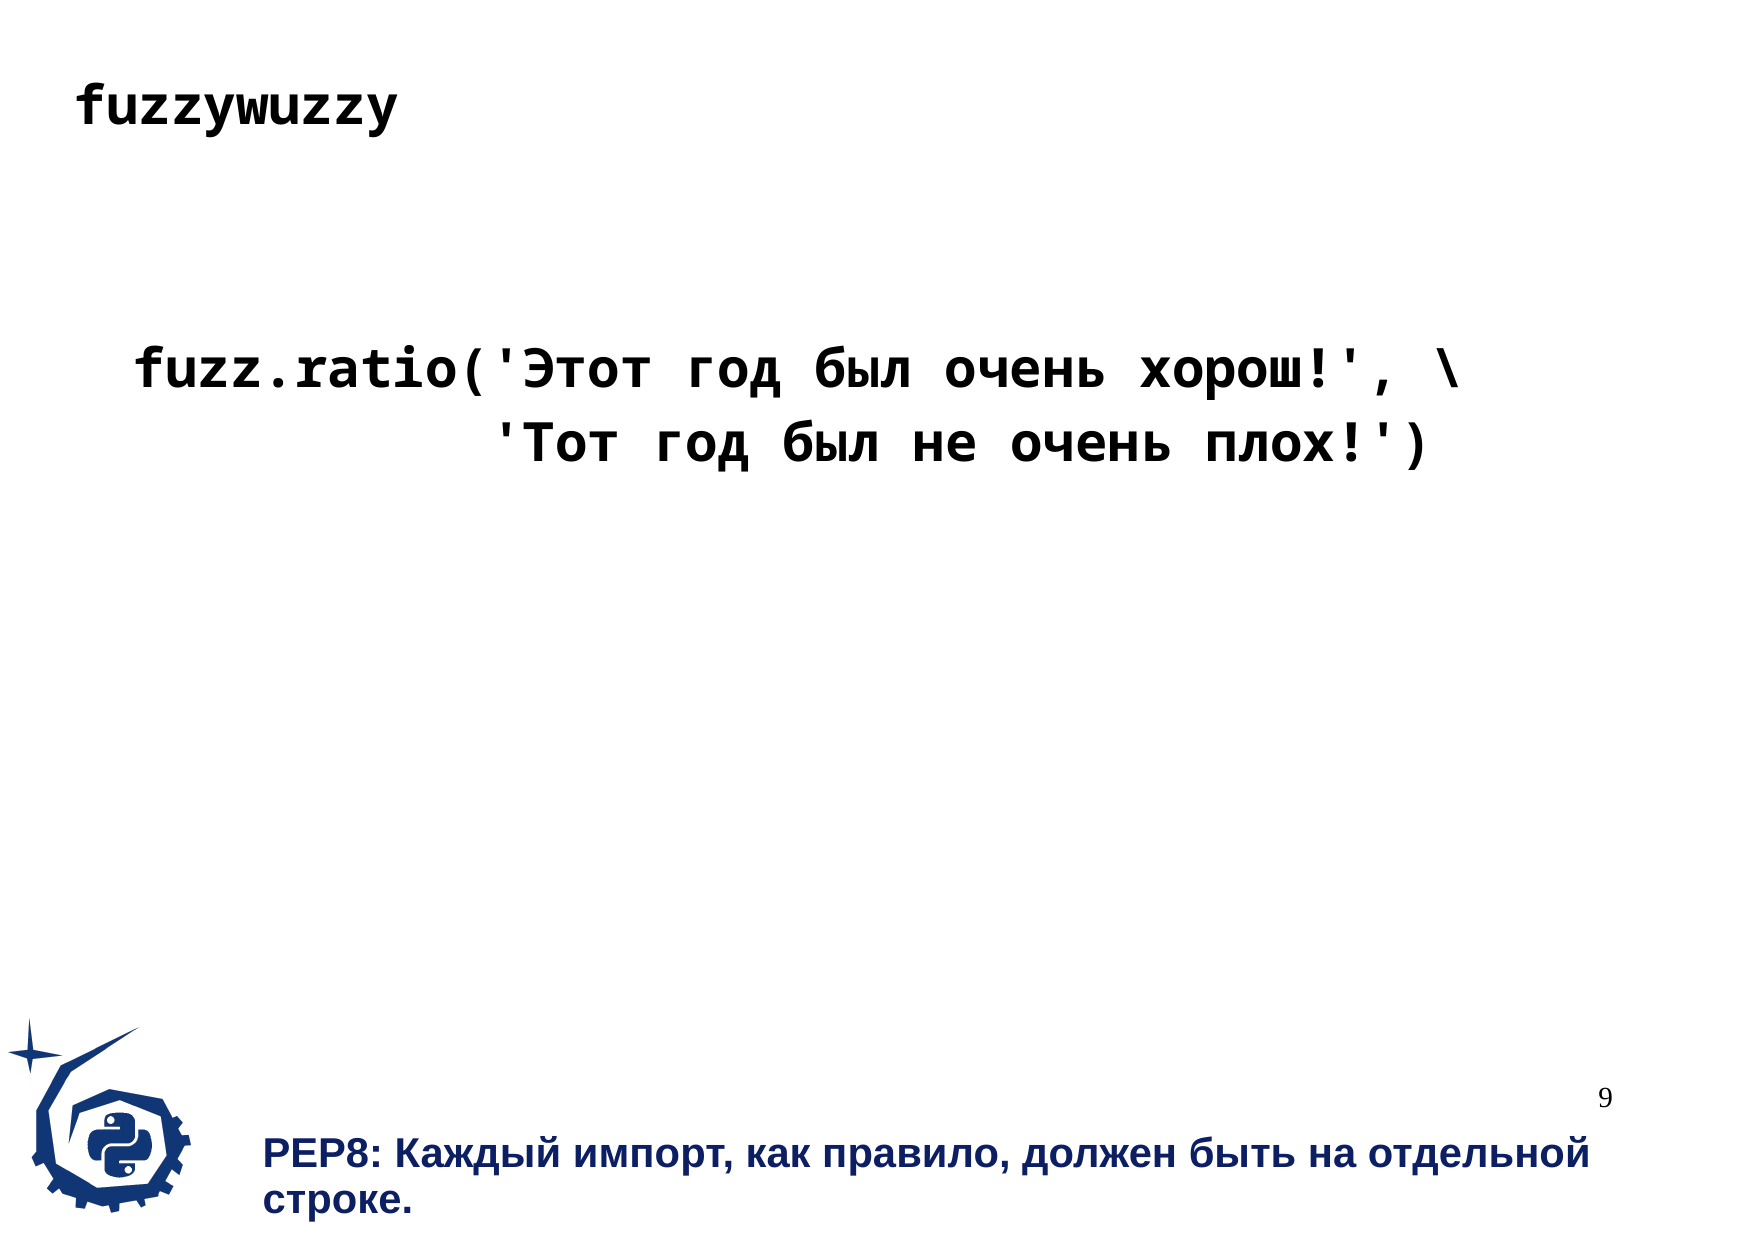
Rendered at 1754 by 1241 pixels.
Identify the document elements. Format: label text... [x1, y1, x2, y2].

text_box PEP8: Каждый импорт, как правило, должен быть на отдельной строке. [248, 1122, 1695, 1231]
text_box fuzz.ratio('Этот год был очень хорош!', \ 'Тот год был не очень плох!') [118, 248, 1695, 1023]
picture [0, 1015, 201, 1217]
text_box fuzzywuzzy [59, 59, 1595, 129]
